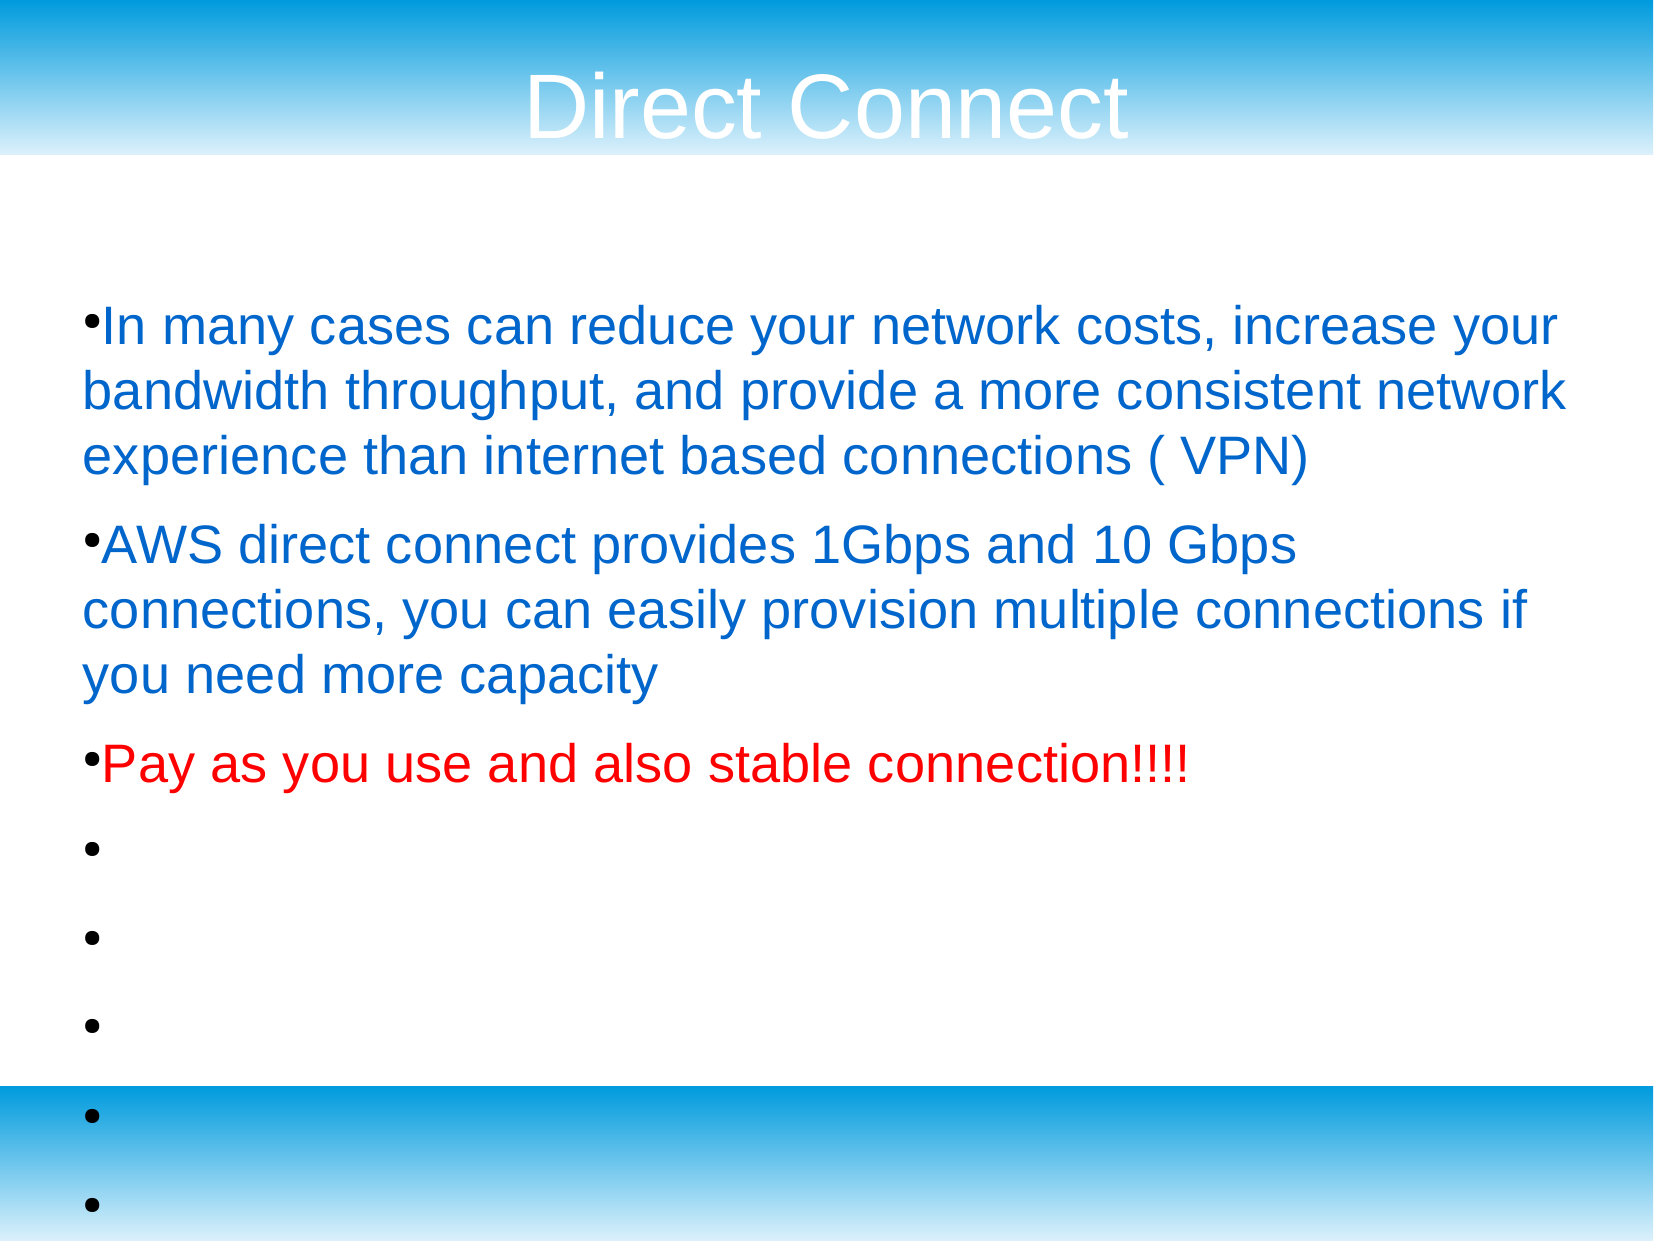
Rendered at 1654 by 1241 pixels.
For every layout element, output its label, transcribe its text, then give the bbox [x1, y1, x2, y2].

title Direct Connect [82, 49, 1571, 155]
list In many cases can reduce your network costs, increase your bandwidth throughput, and provide a more consistent network experience than internet based connections ( VPN) AWS direct connect provides 1Gbps and 10 Gbps connections, you can easily provision multiple connections if you need more capacity Pay as you use and also stable connection!!!! [82, 290, 1571, 1010]
